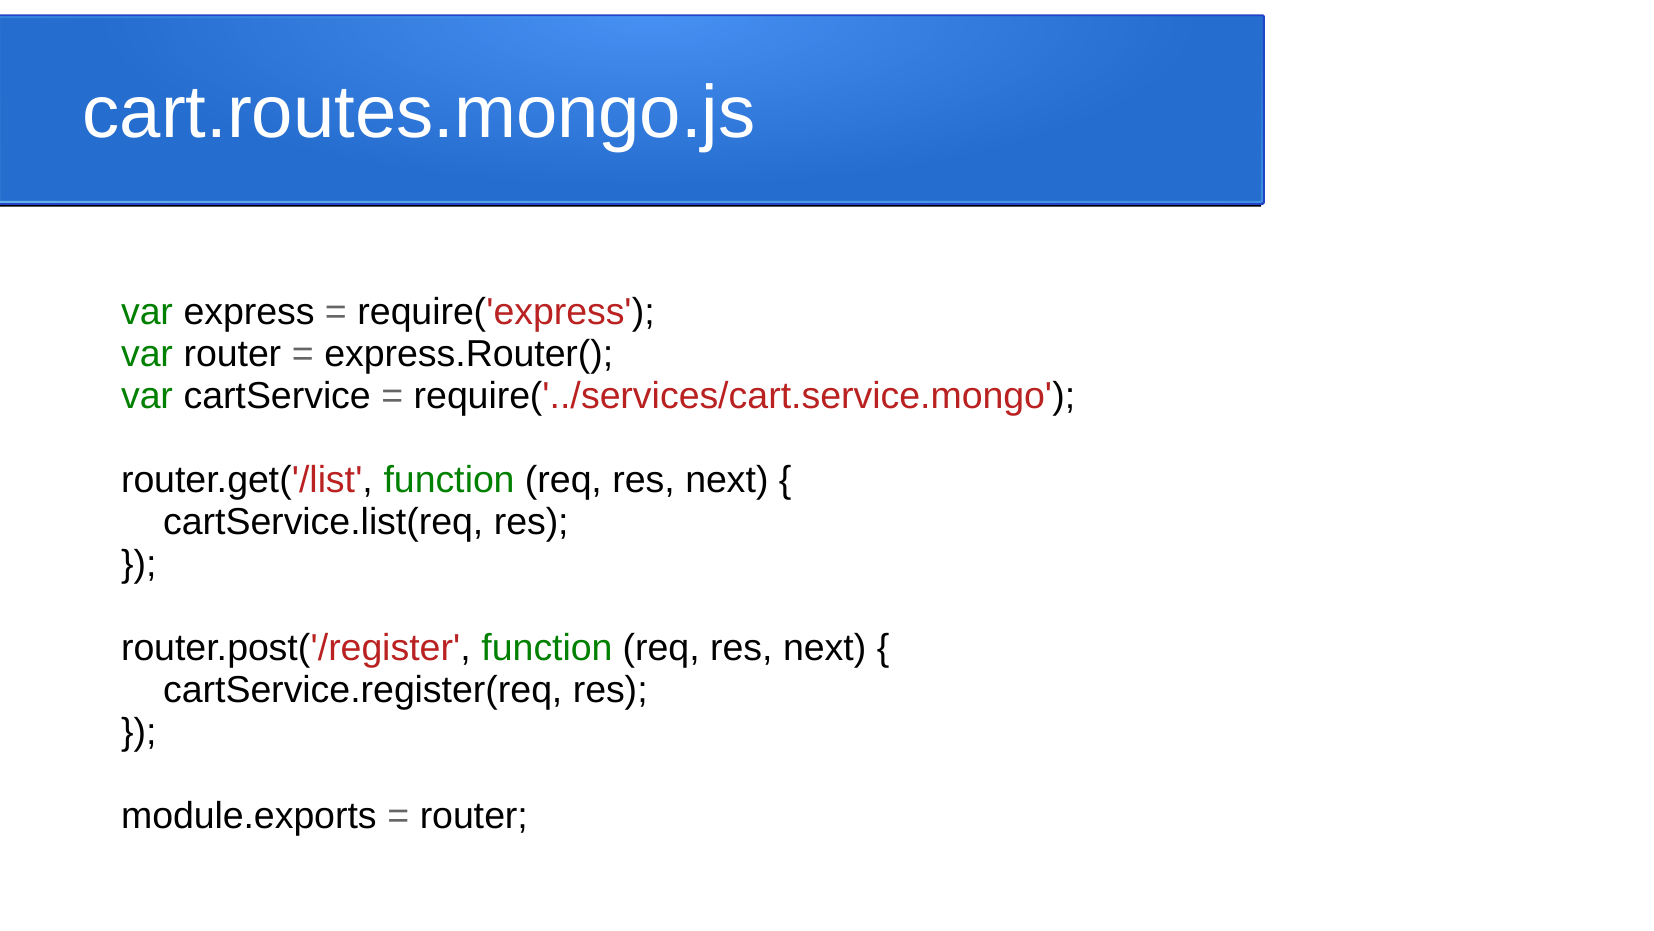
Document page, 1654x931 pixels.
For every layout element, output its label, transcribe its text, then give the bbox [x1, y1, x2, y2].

title cart.routes.mongo.js [82, 35, 1235, 189]
text_box var express = require('express'); var router = express.Router(); var cartService = require('../services/cart.service.mongo'); router.get('/list', function (req, res, next) { cartService.list(req, res); }); router.post('/register', function (req, res, next) { cartService.register(req, res); }); module.exports = router; [106, 283, 1441, 887]
